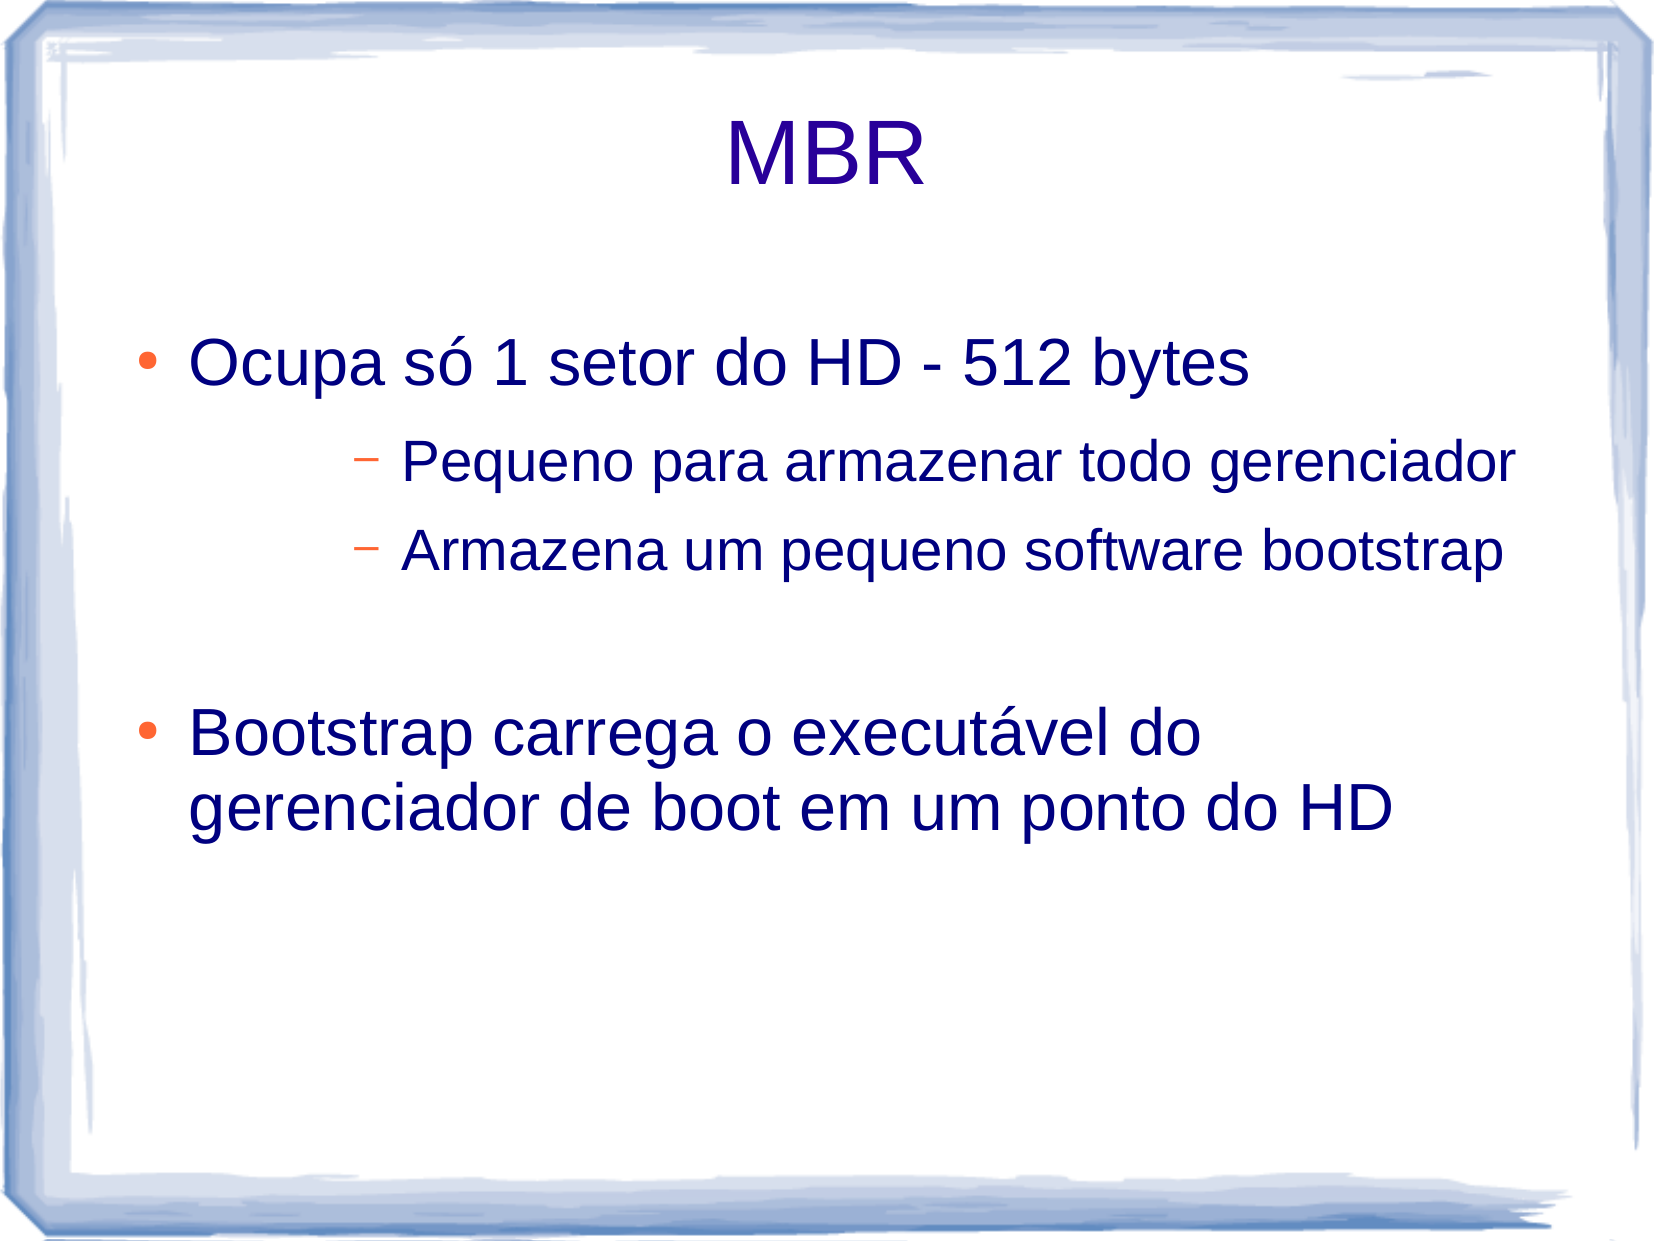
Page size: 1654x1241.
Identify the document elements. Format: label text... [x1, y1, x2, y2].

list Ocupa só 1 setor do HD - 512 bytes Pequeno para armazenar todo gerenciador Armazena um pequeno software bootstrap Bootstrap carrega o executável do gerenciador de boot em um ponto do HD [118, 324, 1571, 1045]
picture [0, 0, 1654, 1241]
title MBR [82, 49, 1571, 257]
